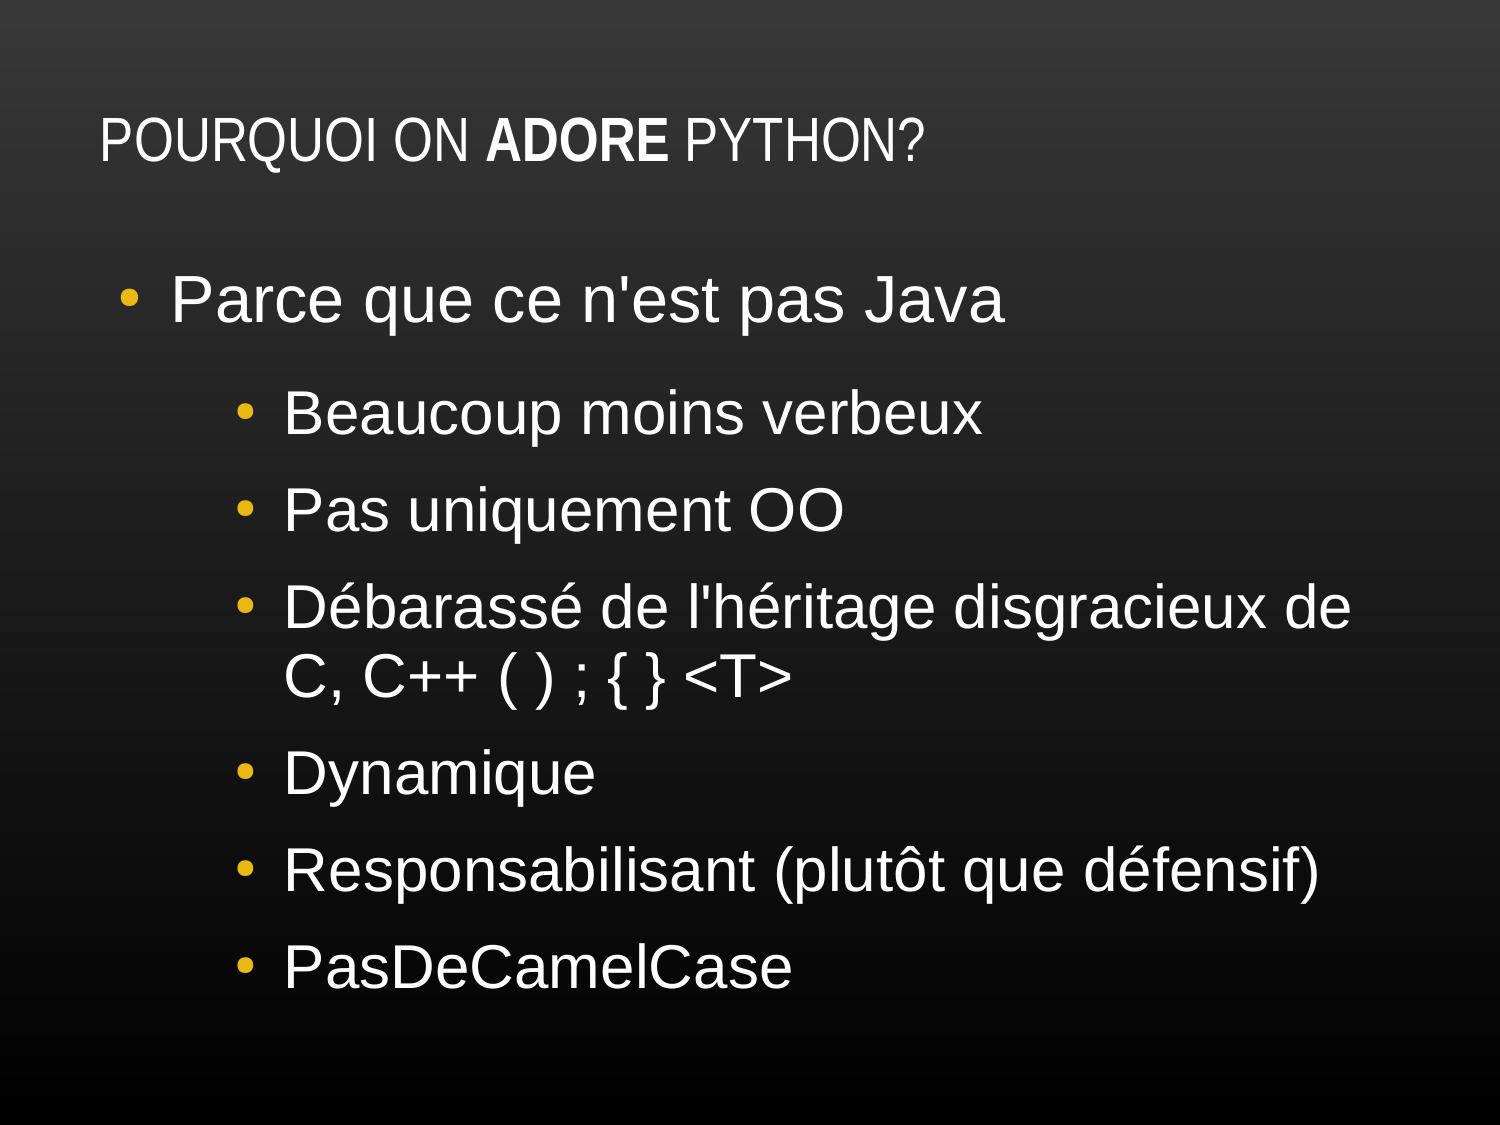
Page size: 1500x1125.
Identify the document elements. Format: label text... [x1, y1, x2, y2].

list Parce que ce n'est pas Java [99, 262, 1406, 355]
list Beaucoup moins verbeux Pas uniquement OO Débarassé de l'héritage disgracieux de C, C++ ( ) ; { } <T> Dynamique Responsabilisant (plutôt que défensif) PasDeCamelCase [218, 377, 1465, 1005]
title Pourquoi on adore python? [99, 45, 1400, 233]
